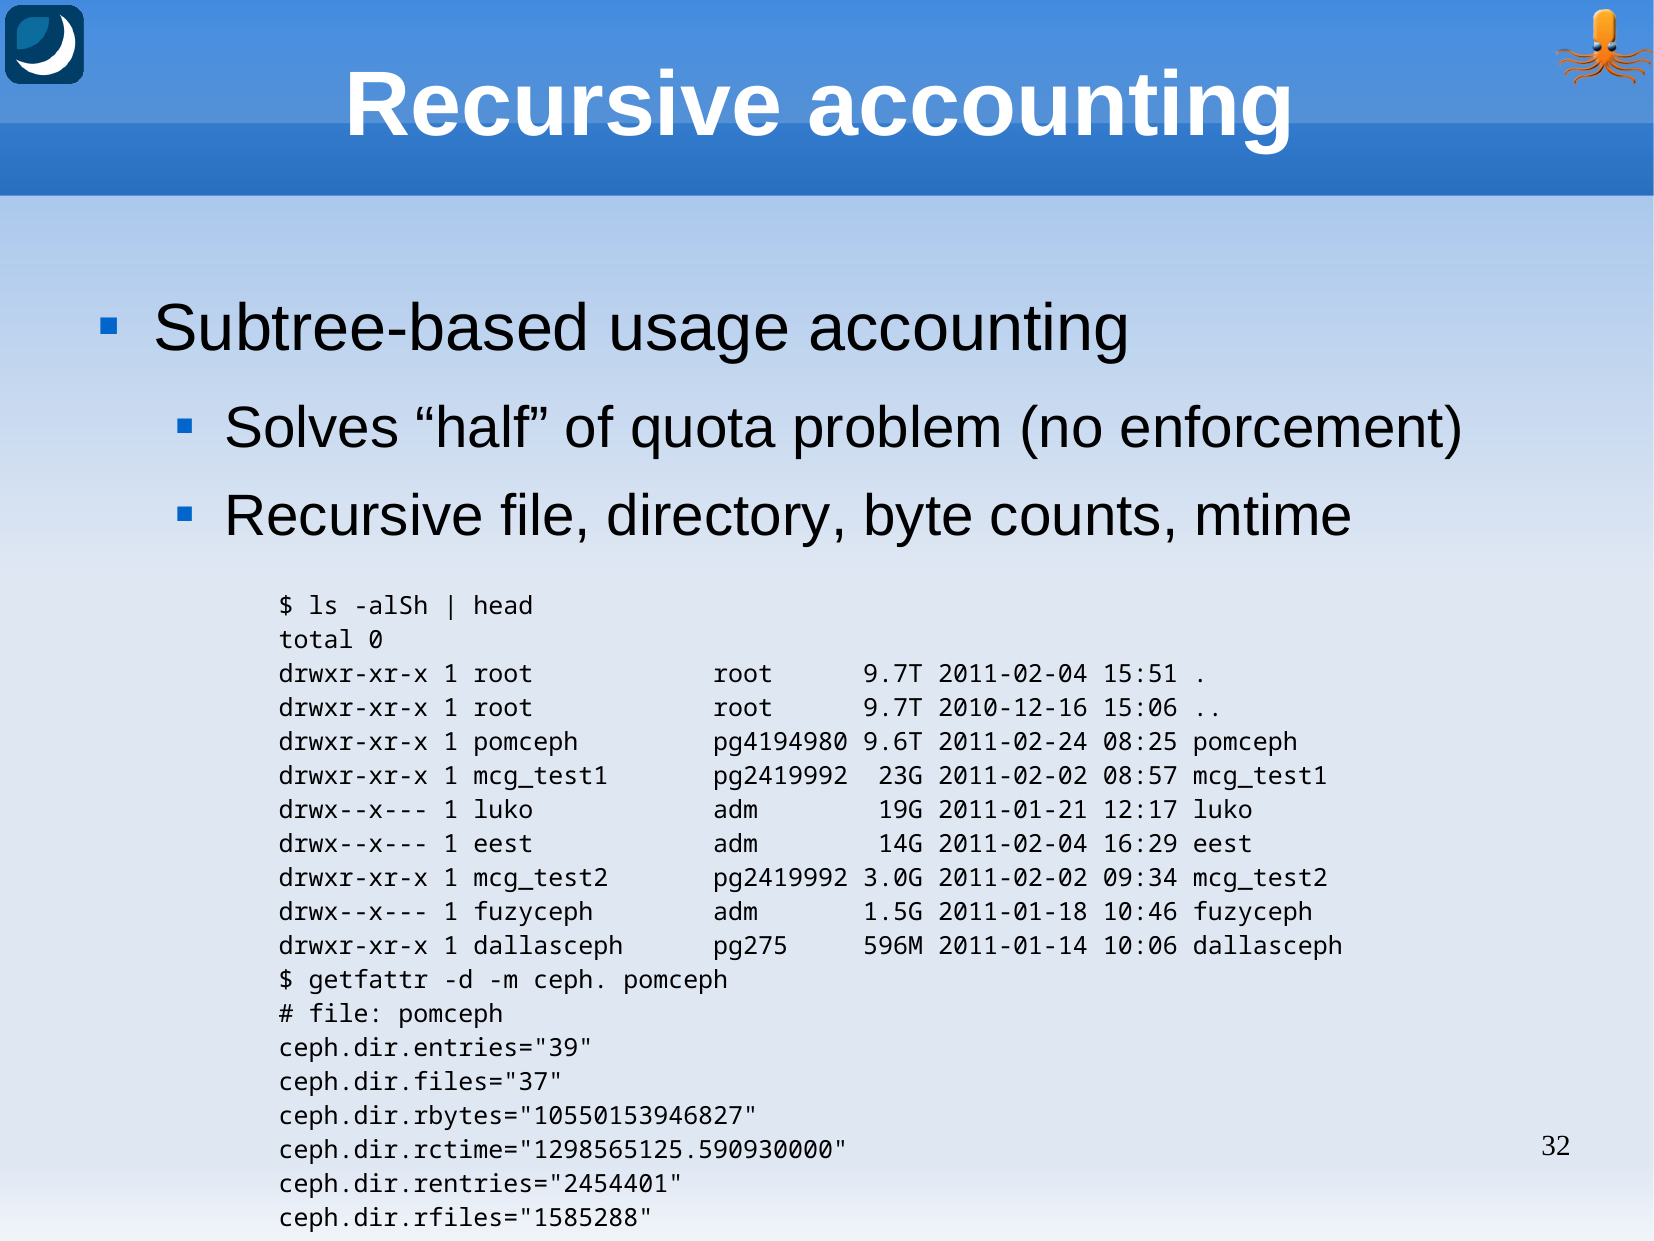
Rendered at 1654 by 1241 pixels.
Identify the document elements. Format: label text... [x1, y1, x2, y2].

list Subtree-based usage accounting Solves “half” of quota problem (no enforcement) Recursive file, directory, byte counts, mtime [82, 290, 1571, 1094]
text_box $ ls -alSh | head total 0 drwxr-xr-x 1 root root 9.7T 2011-02-04 15:51 . drwxr-xr-x 1 root root 9.7T 2010-12-16 15:06 .. drwxr-xr-x 1 pomceph pg4194980 9.6T 2011-02-24 08:25 pomceph drwxr-xr-x 1 mcg_test1 pg2419992 23G 2011-02-02 08:57 mcg_test1 drwx--x--- 1 luko adm 19G 2011-01-21 12:17 luko drwx--x--- 1 eest adm 14G 2011-02-04 16:29 eest drwxr-xr-x 1 mcg_test2 pg2419992 3.0G 2011-02-02 09:34 mcg_test2 drwx--x--- 1 fuzyceph adm 1.5G 2011-01-18 10:46 fuzyceph drwxr-xr-x 1 dallasceph pg275 596M 2011-01-14 10:06 dallasceph $ getfattr -d -m ceph. pomceph # file: pomceph ceph.dir.entries="39" ceph.dir.files="37" ceph.dir.rbytes="10550153946827" ceph.dir.rctime="1298565125.590930000" ceph.dir.rentries="2454401" ceph.dir.rfiles="1585288" ceph.dir.rsubdirs="869113" ceph.dir.subdirs="2" [263, 1094, 1427, 1234]
picture [0, 0, 1654, 1241]
title Recursive accounting [76, 0, 1565, 208]
